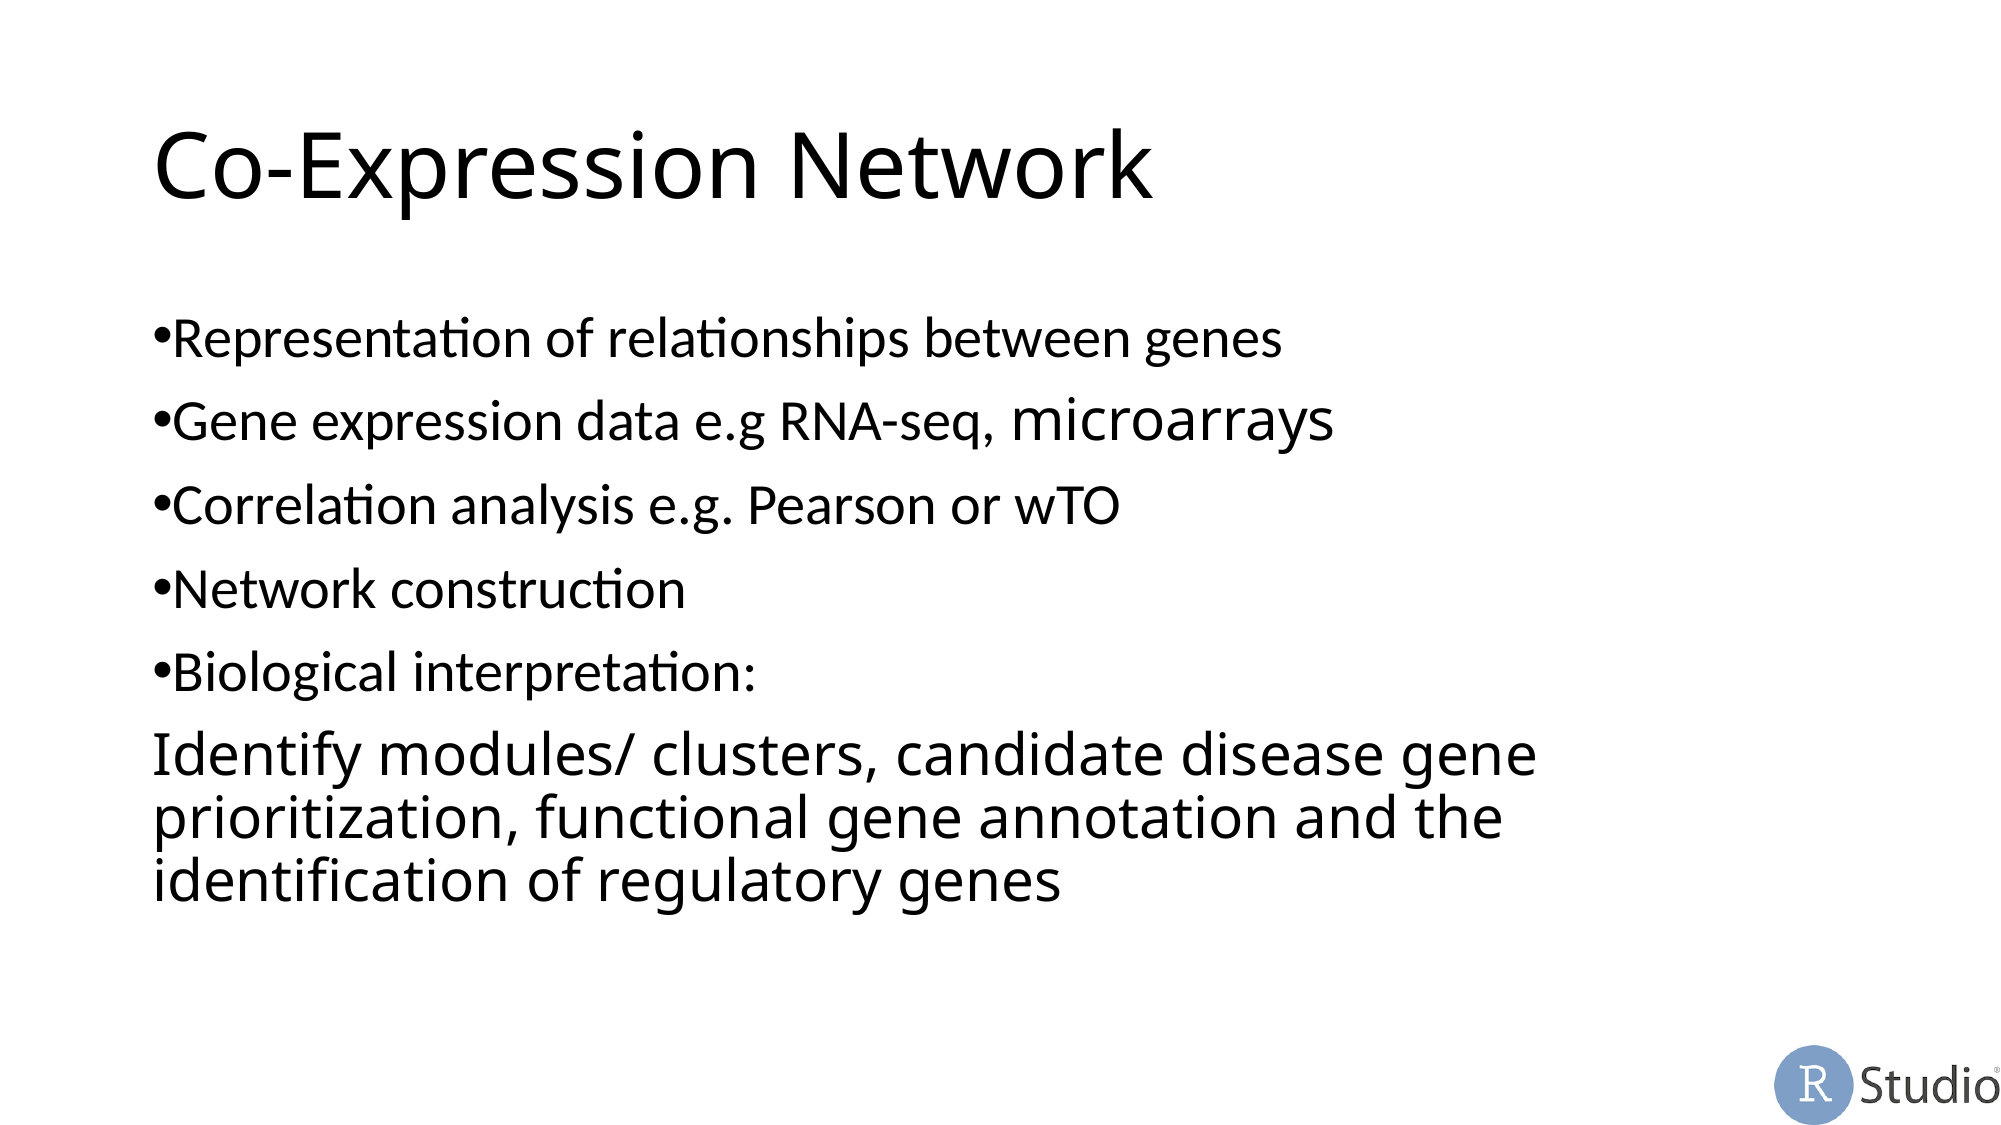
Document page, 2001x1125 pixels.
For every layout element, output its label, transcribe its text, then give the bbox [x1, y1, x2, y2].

title Co-Expression Network [137, 59, 1863, 278]
picture [1774, 1045, 2000, 1125]
list Representation of relationships between genes Gene expression data e.g RNA-seq, microarrays Correlation analysis e.g. Pearson or wTO Network construction Biological interpretation: Identify modules/ clusters, candidate disease gene prioritization, functional gene annotation and the identification of regulatory genes [137, 299, 1863, 1014]
